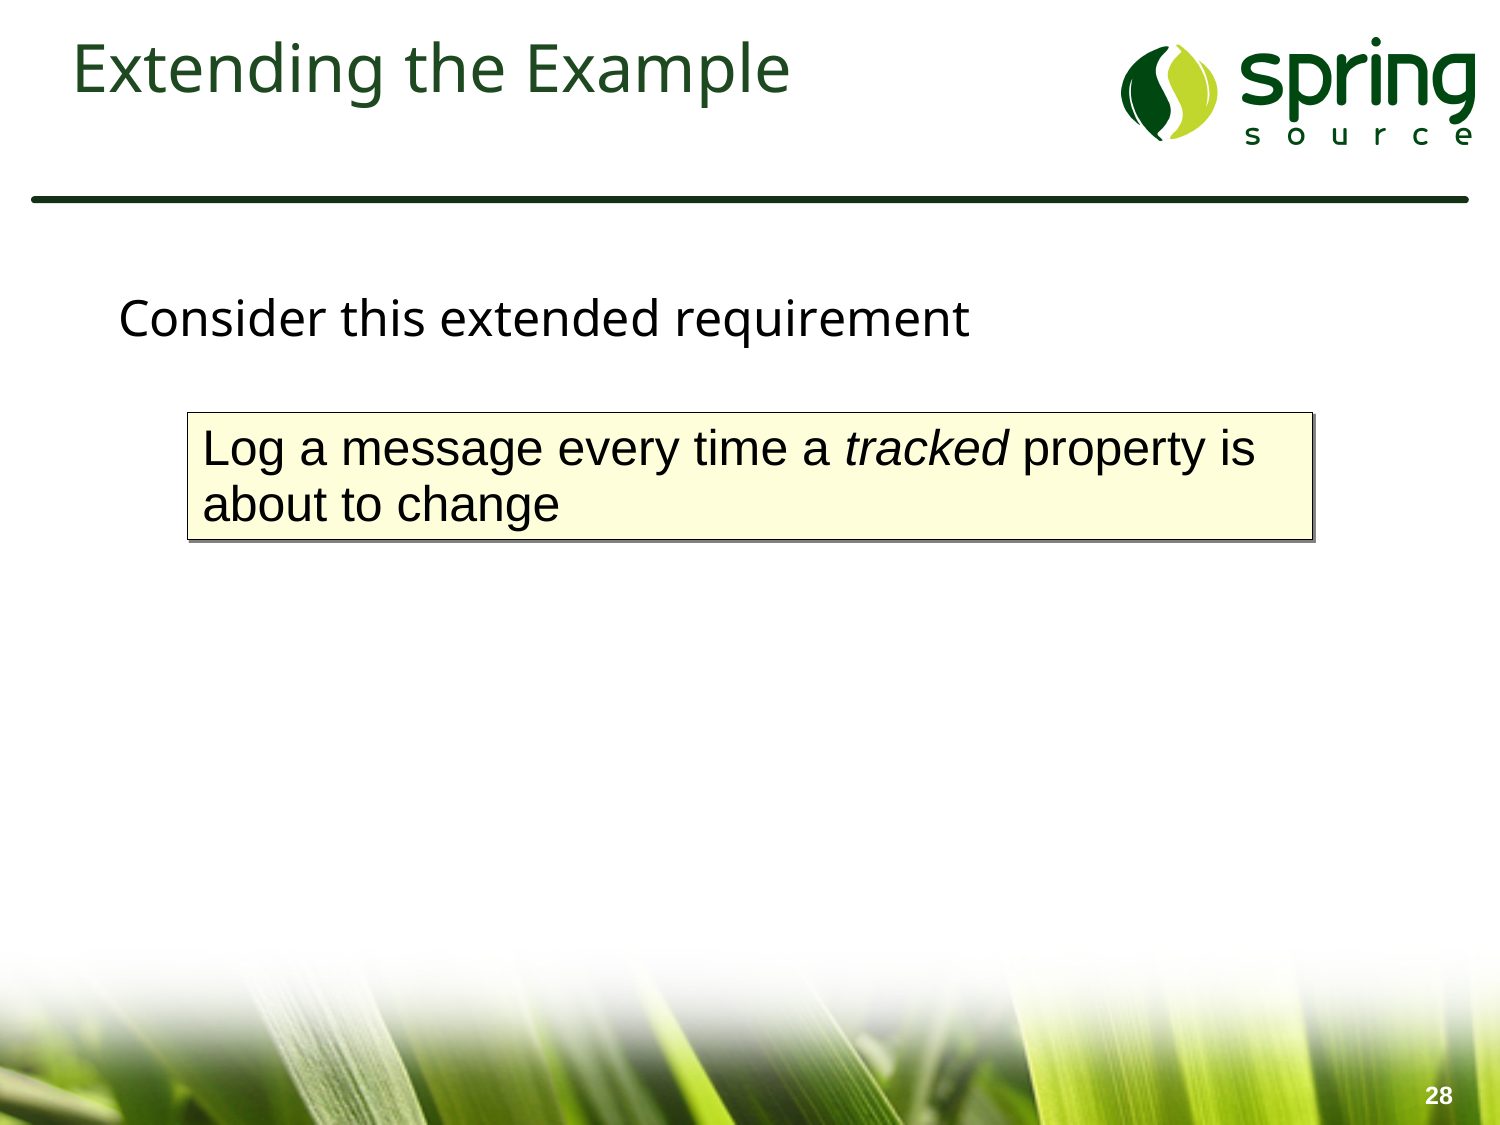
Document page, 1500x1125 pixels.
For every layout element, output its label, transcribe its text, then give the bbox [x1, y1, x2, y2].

picture [0, 944, 1500, 1125]
picture [1121, 37, 1475, 145]
title Extending the Example [56, 13, 1089, 176]
text_box Log a message every time a tracked property is about to change [187, 412, 1313, 540]
list Consider this extended requirement [103, 275, 1394, 938]
